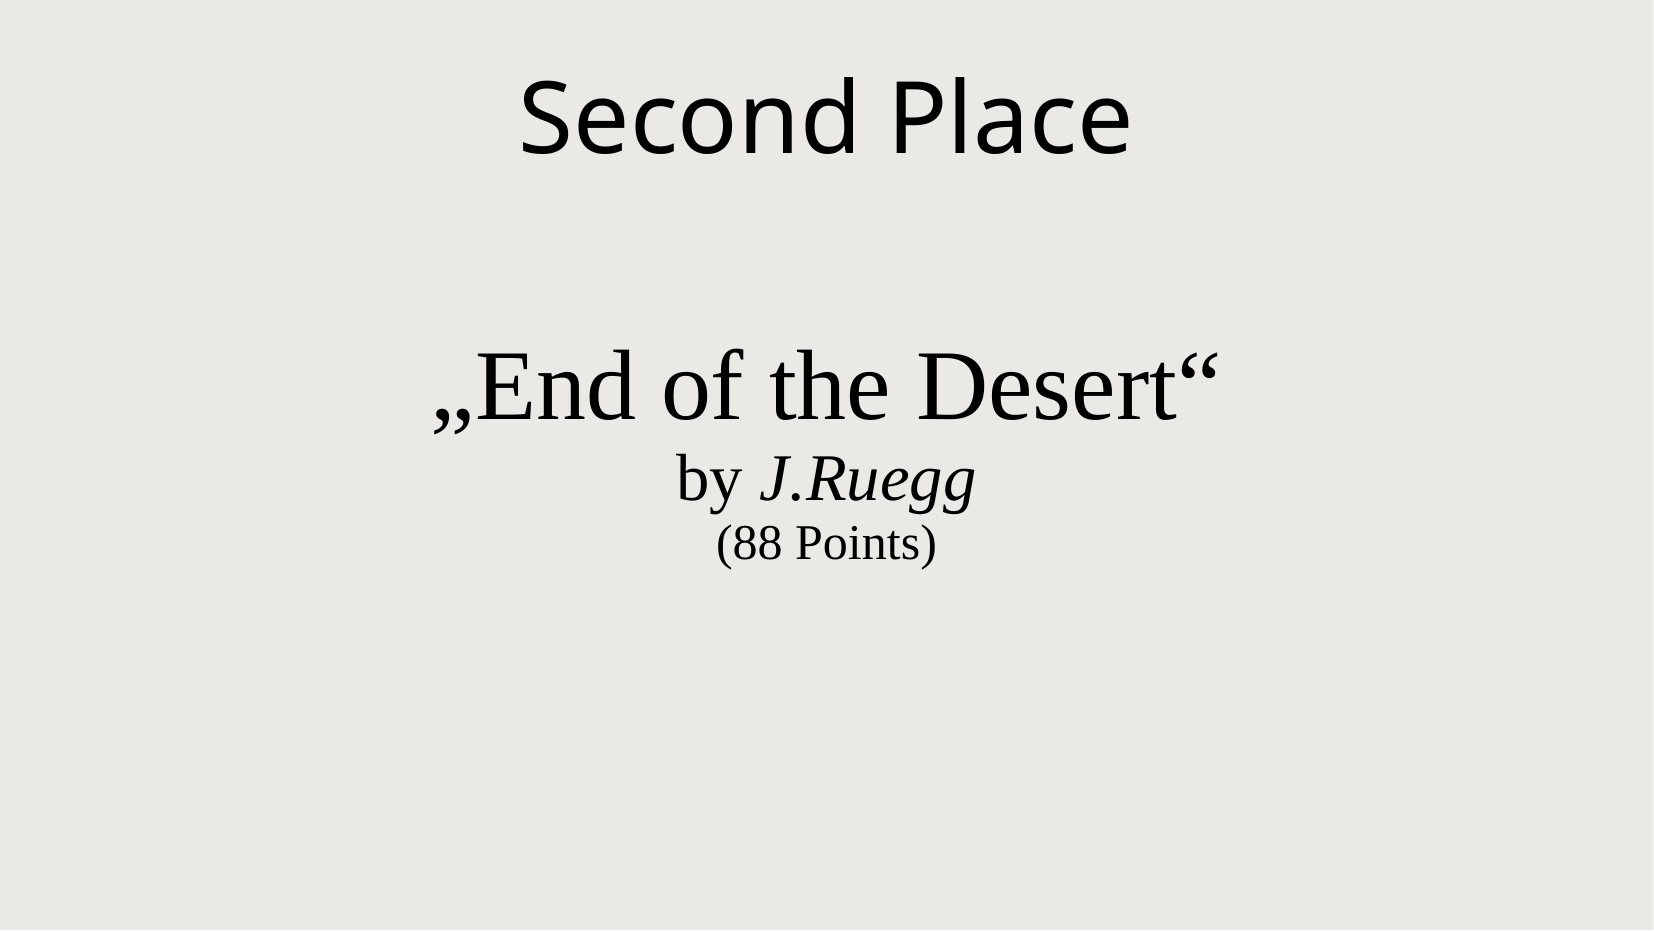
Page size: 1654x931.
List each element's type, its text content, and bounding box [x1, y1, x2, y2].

title Second Place [82, 37, 1571, 193]
subtitle „End of the Desert“ by J.Ruegg (88 Points) [82, 217, 1571, 758]
